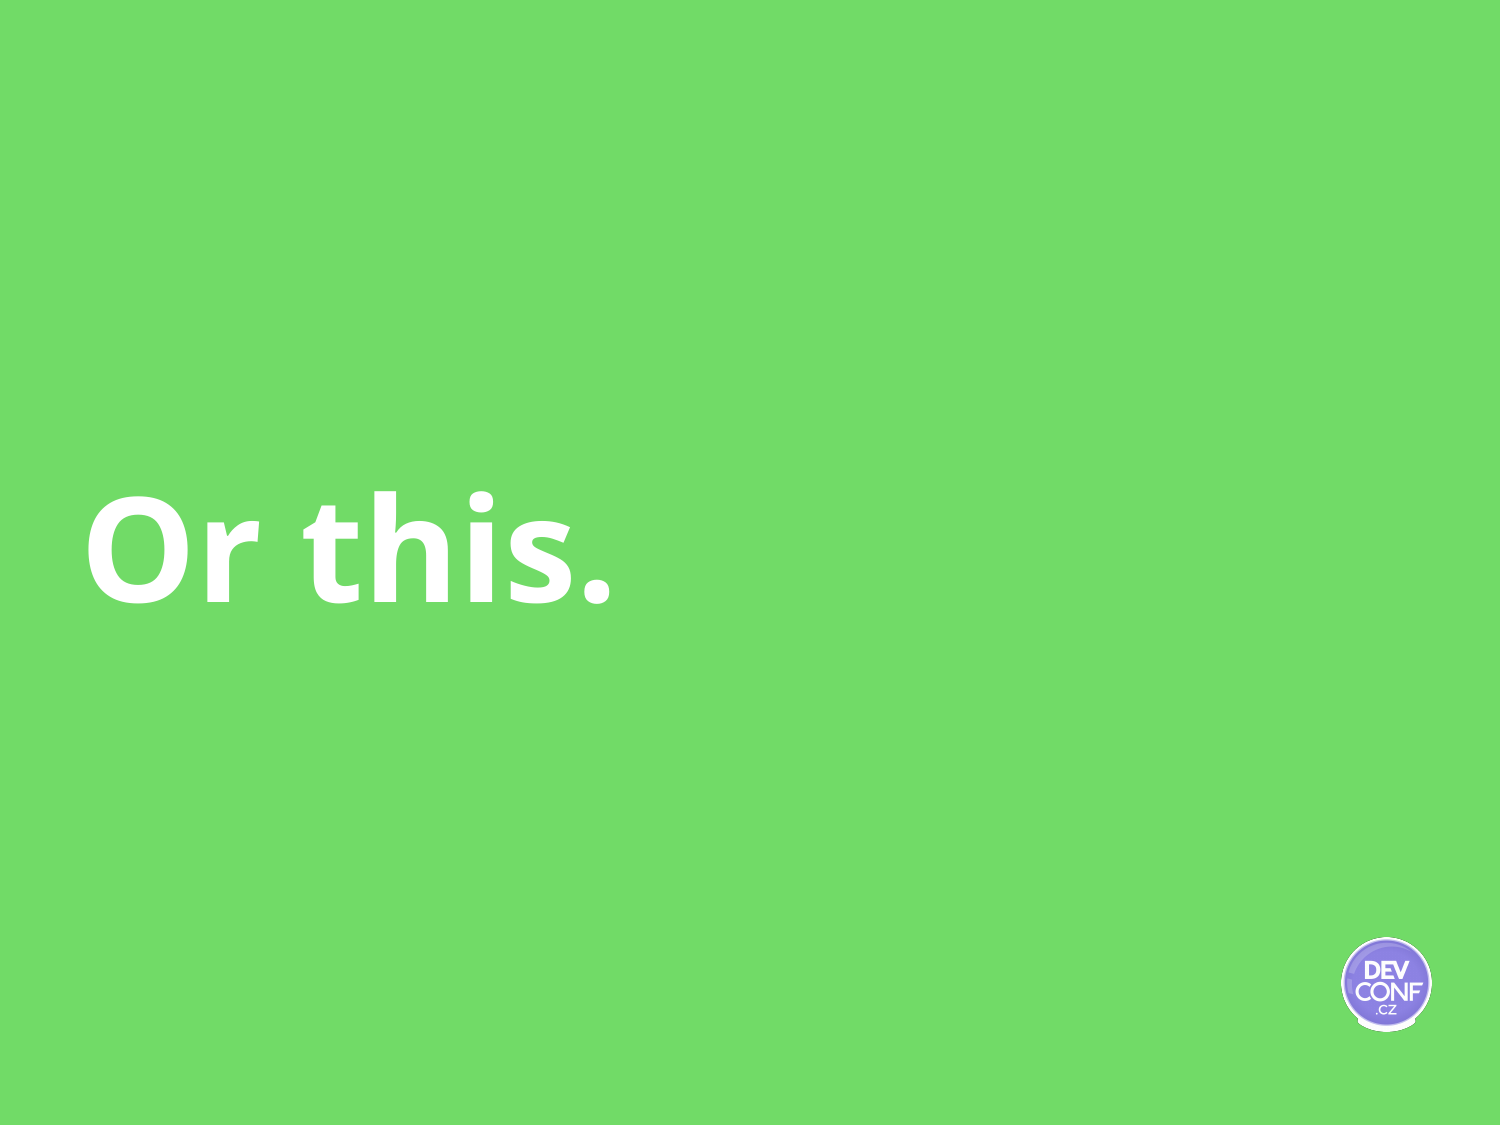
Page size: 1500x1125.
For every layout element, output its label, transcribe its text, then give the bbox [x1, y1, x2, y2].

title Or this. [80, 98, 1125, 994]
picture [1341, 937, 1432, 1032]
